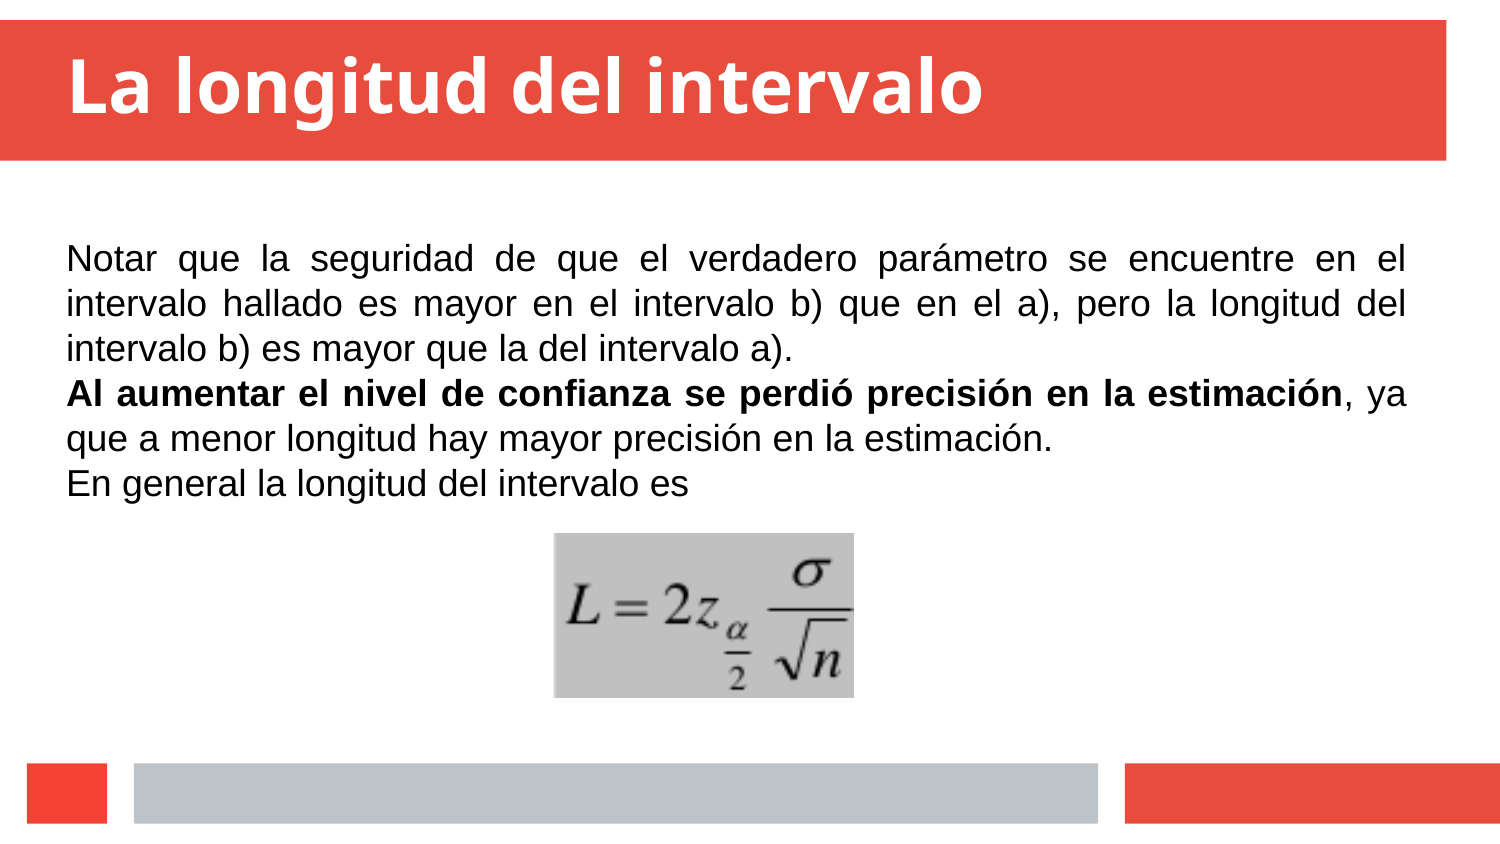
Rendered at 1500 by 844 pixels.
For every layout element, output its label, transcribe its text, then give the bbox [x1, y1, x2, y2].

title La longitud del intervalo [53, 40, 1447, 141]
picture [552, 533, 854, 698]
list Notar que la seguridad de que el verdadero parámetro se encuentre en el intervalo hallado es mayor en el intervalo b) que en el a), pero la longitud del intervalo b) es mayor que la del intervalo a). Al aumentar el nivel de confianza se perdió precisión en la estimación, ya que a menor longitud hay mayor precisión en la estimación. En general la longitud del intervalo es [53, 220, 1419, 550]
